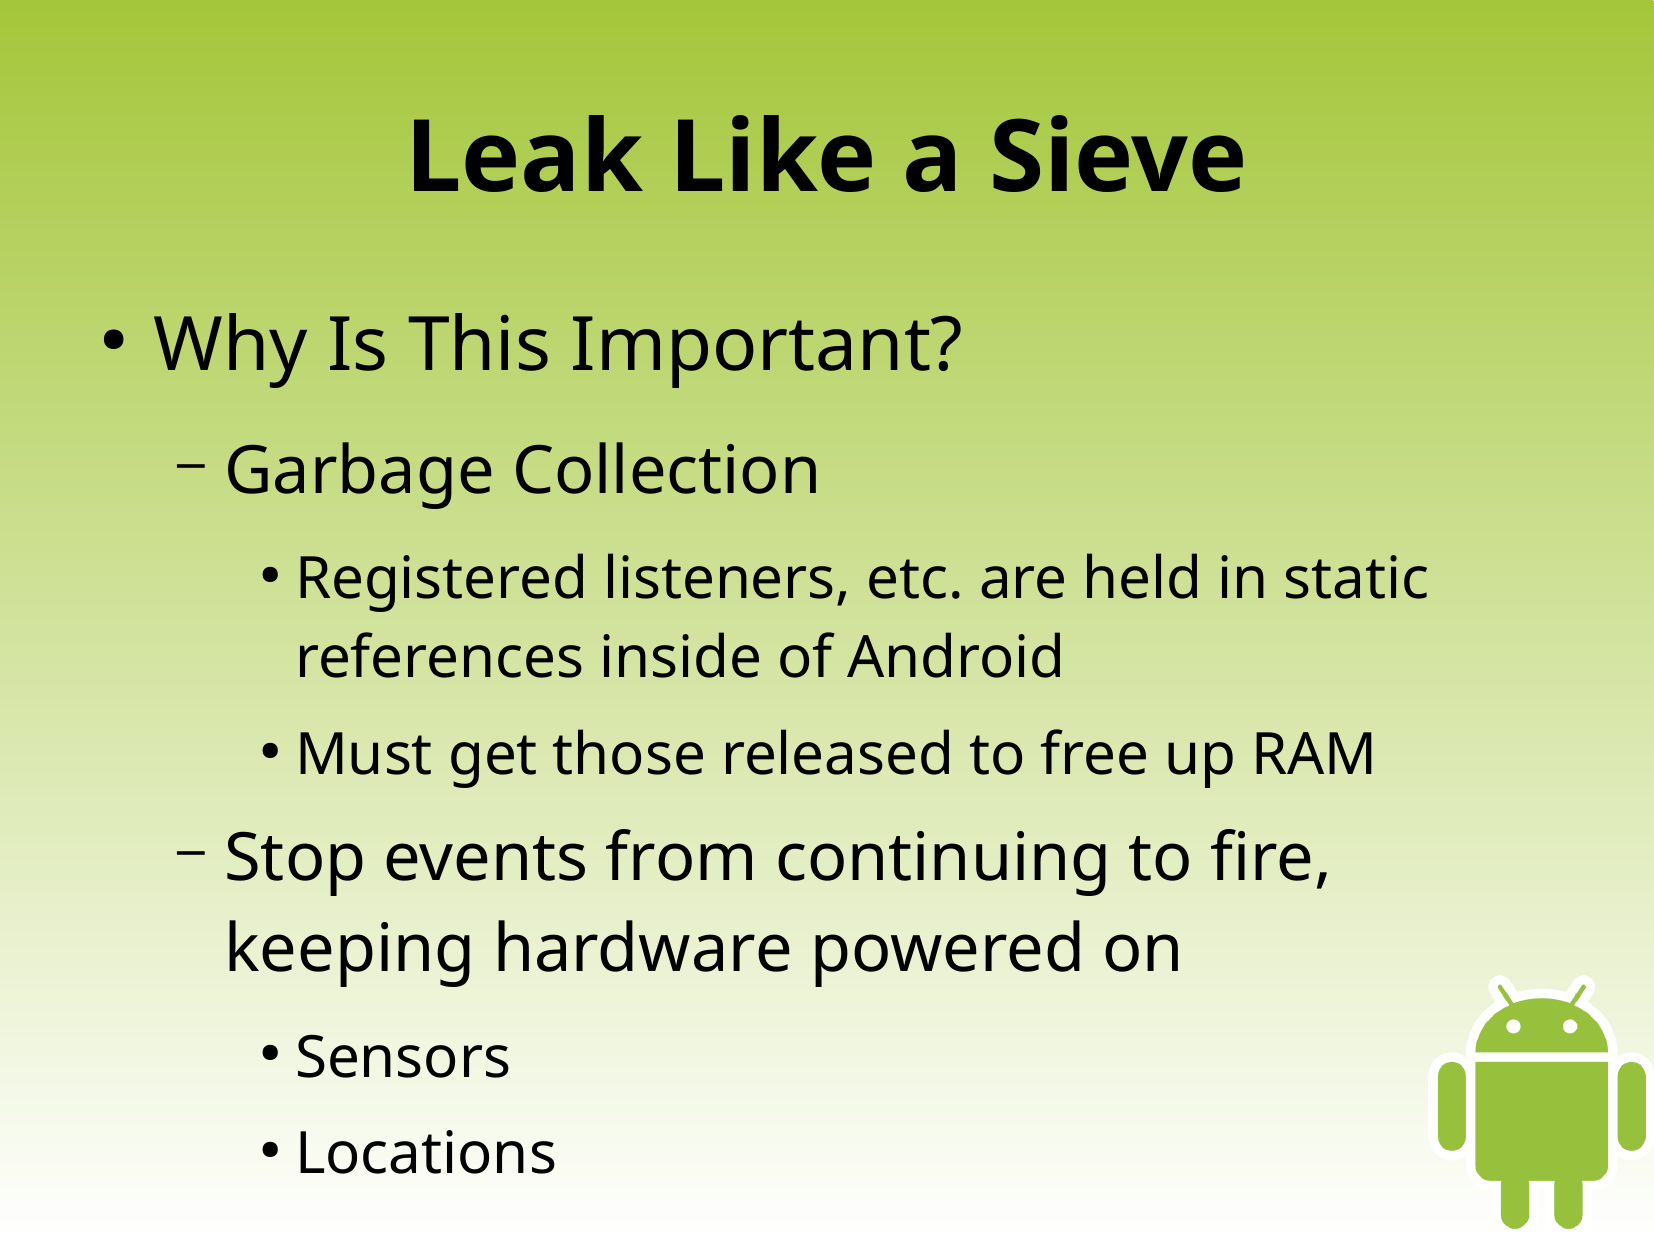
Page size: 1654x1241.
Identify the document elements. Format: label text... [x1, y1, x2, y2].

picture [1428, 975, 1654, 1238]
title Leak Like a Sieve [82, 56, 1571, 250]
list Why Is This Important? Garbage Collection Registered listeners, etc. are held in static references inside of Android Must get those released to free up RAM Stop events from continuing to fire, keeping hardware powered on Sensors Locations [82, 290, 1571, 1113]
